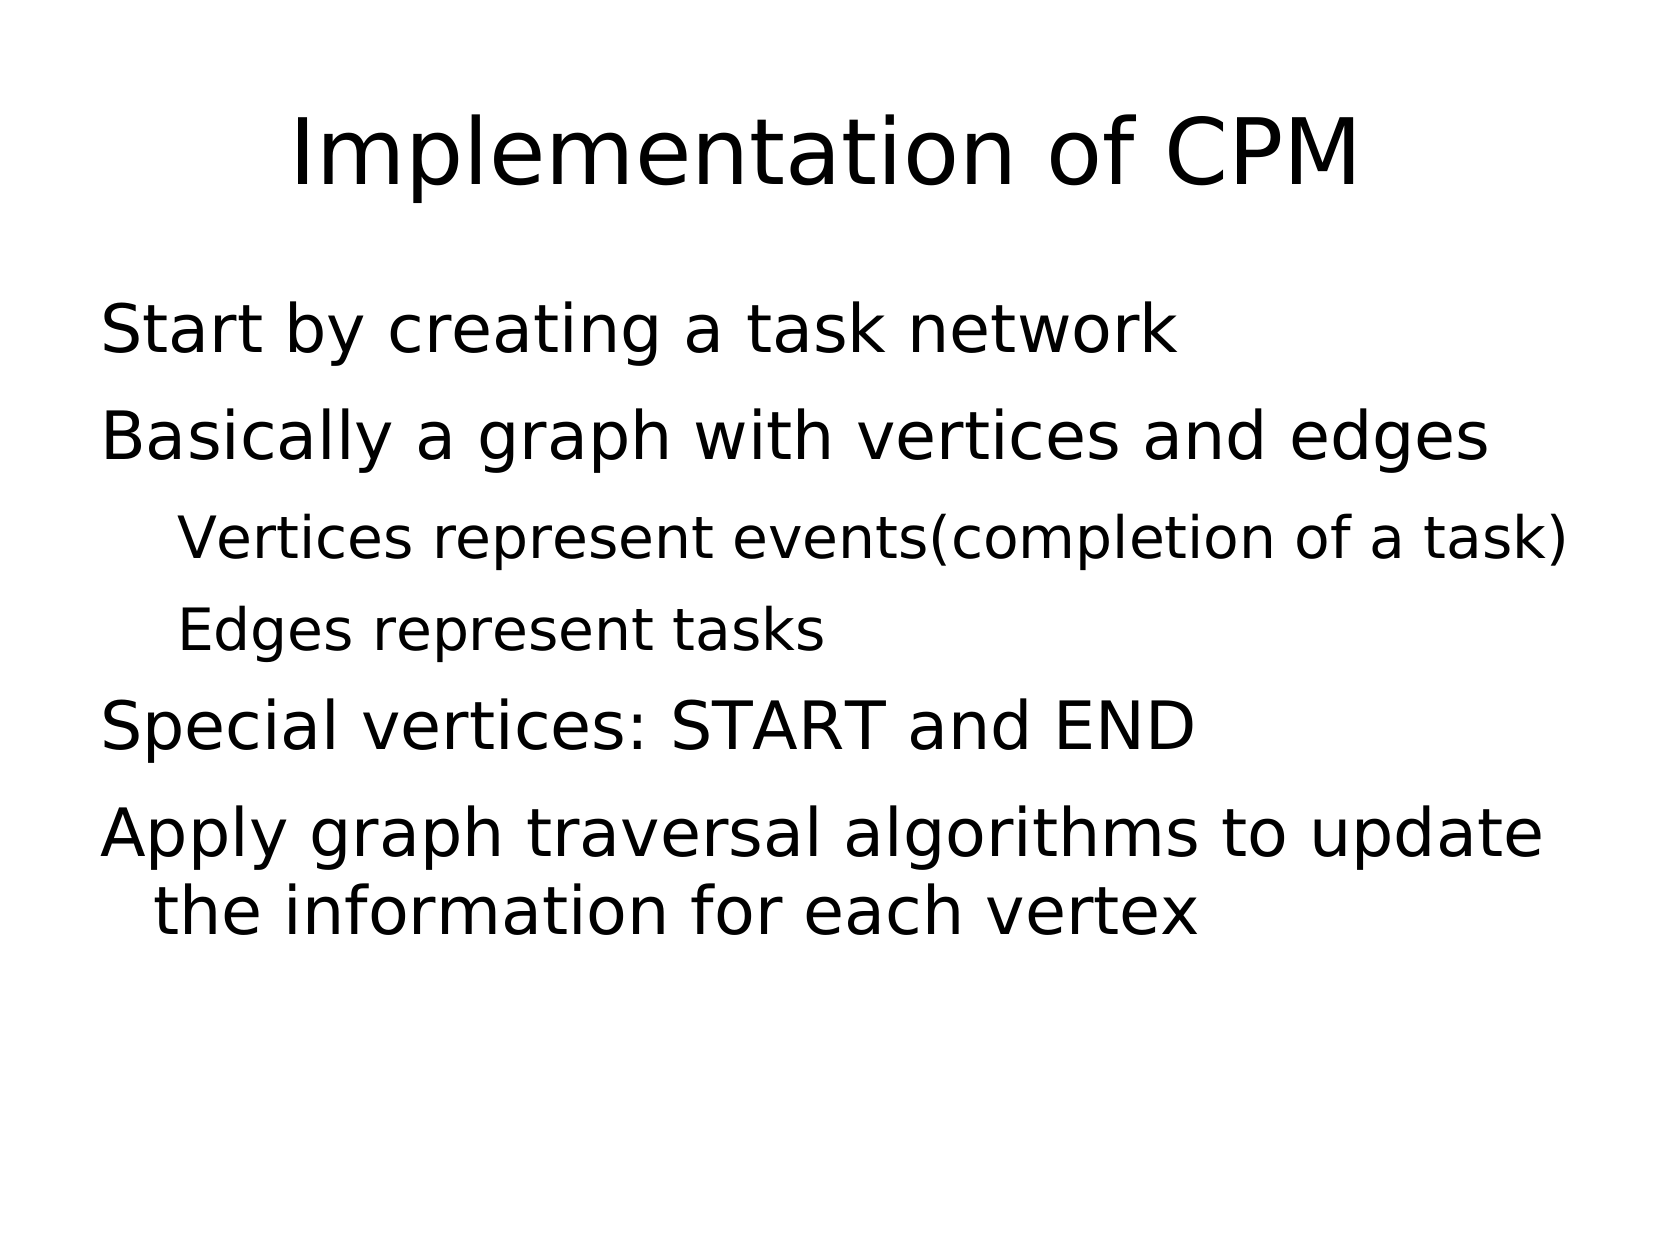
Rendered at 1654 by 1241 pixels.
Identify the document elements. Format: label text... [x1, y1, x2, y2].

list Start by creating a task network Basically a graph with vertices and edges Vertices represent events(completion of a task) Edges represent tasks Special vertices: START and END Apply graph traversal algorithms to update the information for each vertex [82, 290, 1571, 1109]
title Implementation of CPM [82, 49, 1571, 257]
